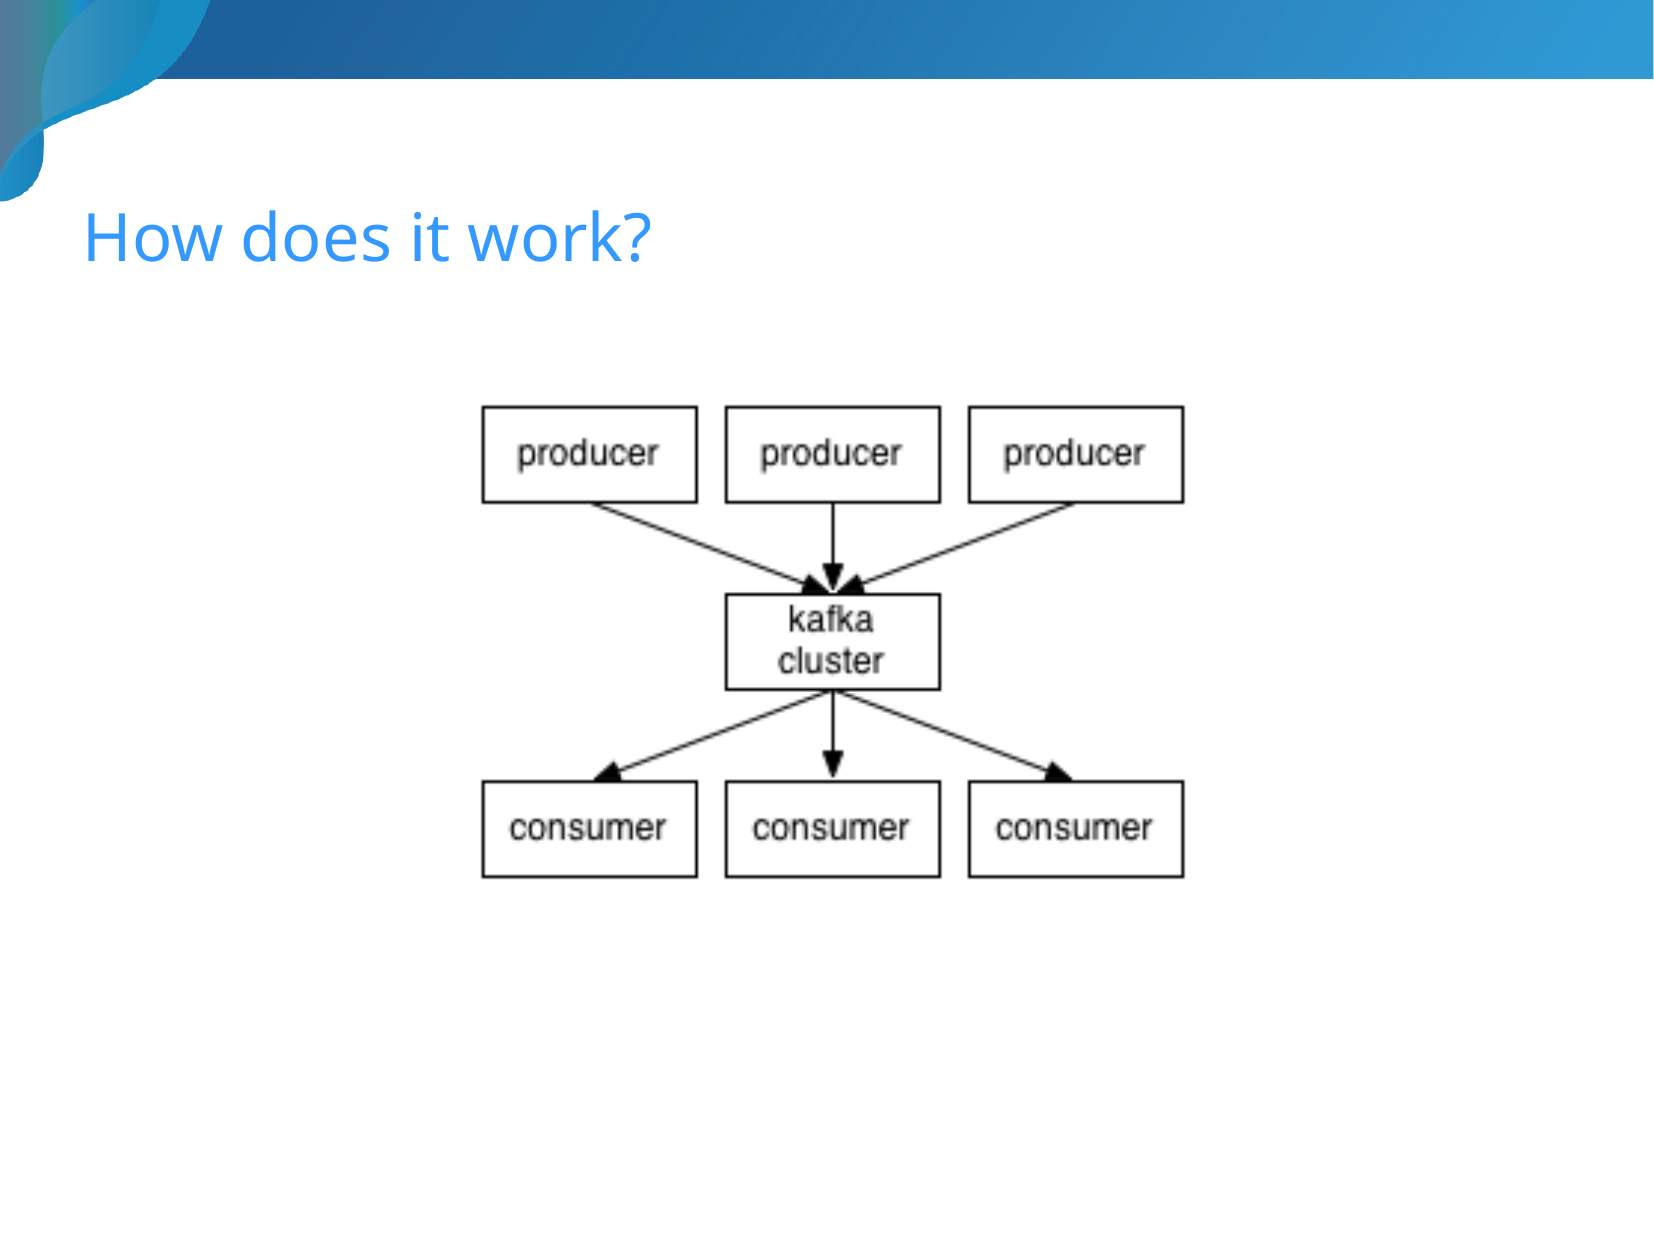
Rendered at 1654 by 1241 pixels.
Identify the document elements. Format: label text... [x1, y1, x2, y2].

picture [0, 0, 1654, 1241]
title How does it work? [82, 132, 1571, 340]
